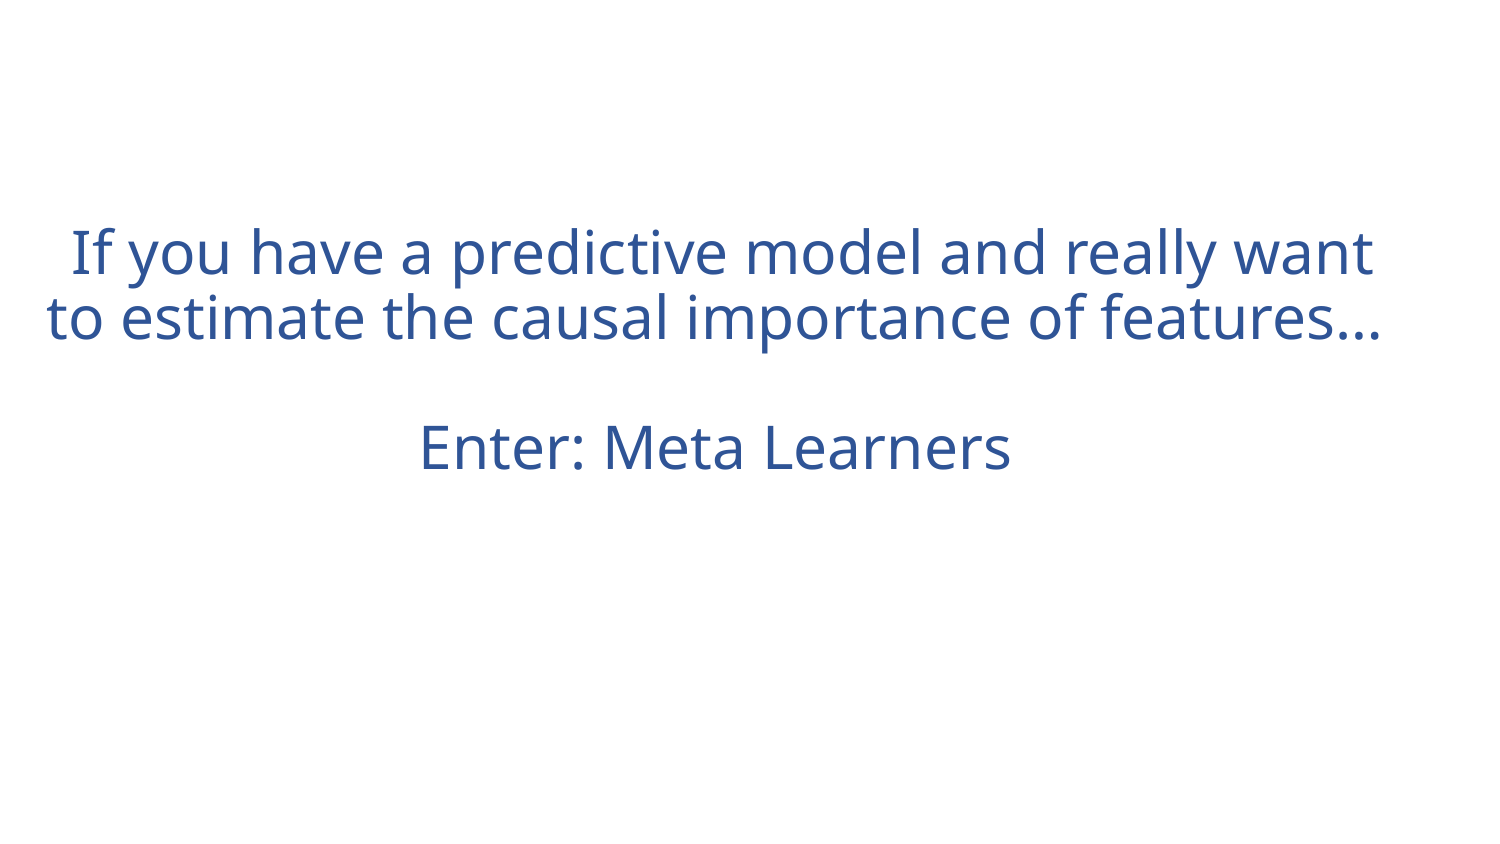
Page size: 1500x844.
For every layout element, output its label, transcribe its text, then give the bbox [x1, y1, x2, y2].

text_box If you have a predictive model and really want to estimate the causal importance of features… Enter: Meta Learners [28, 210, 1419, 302]
